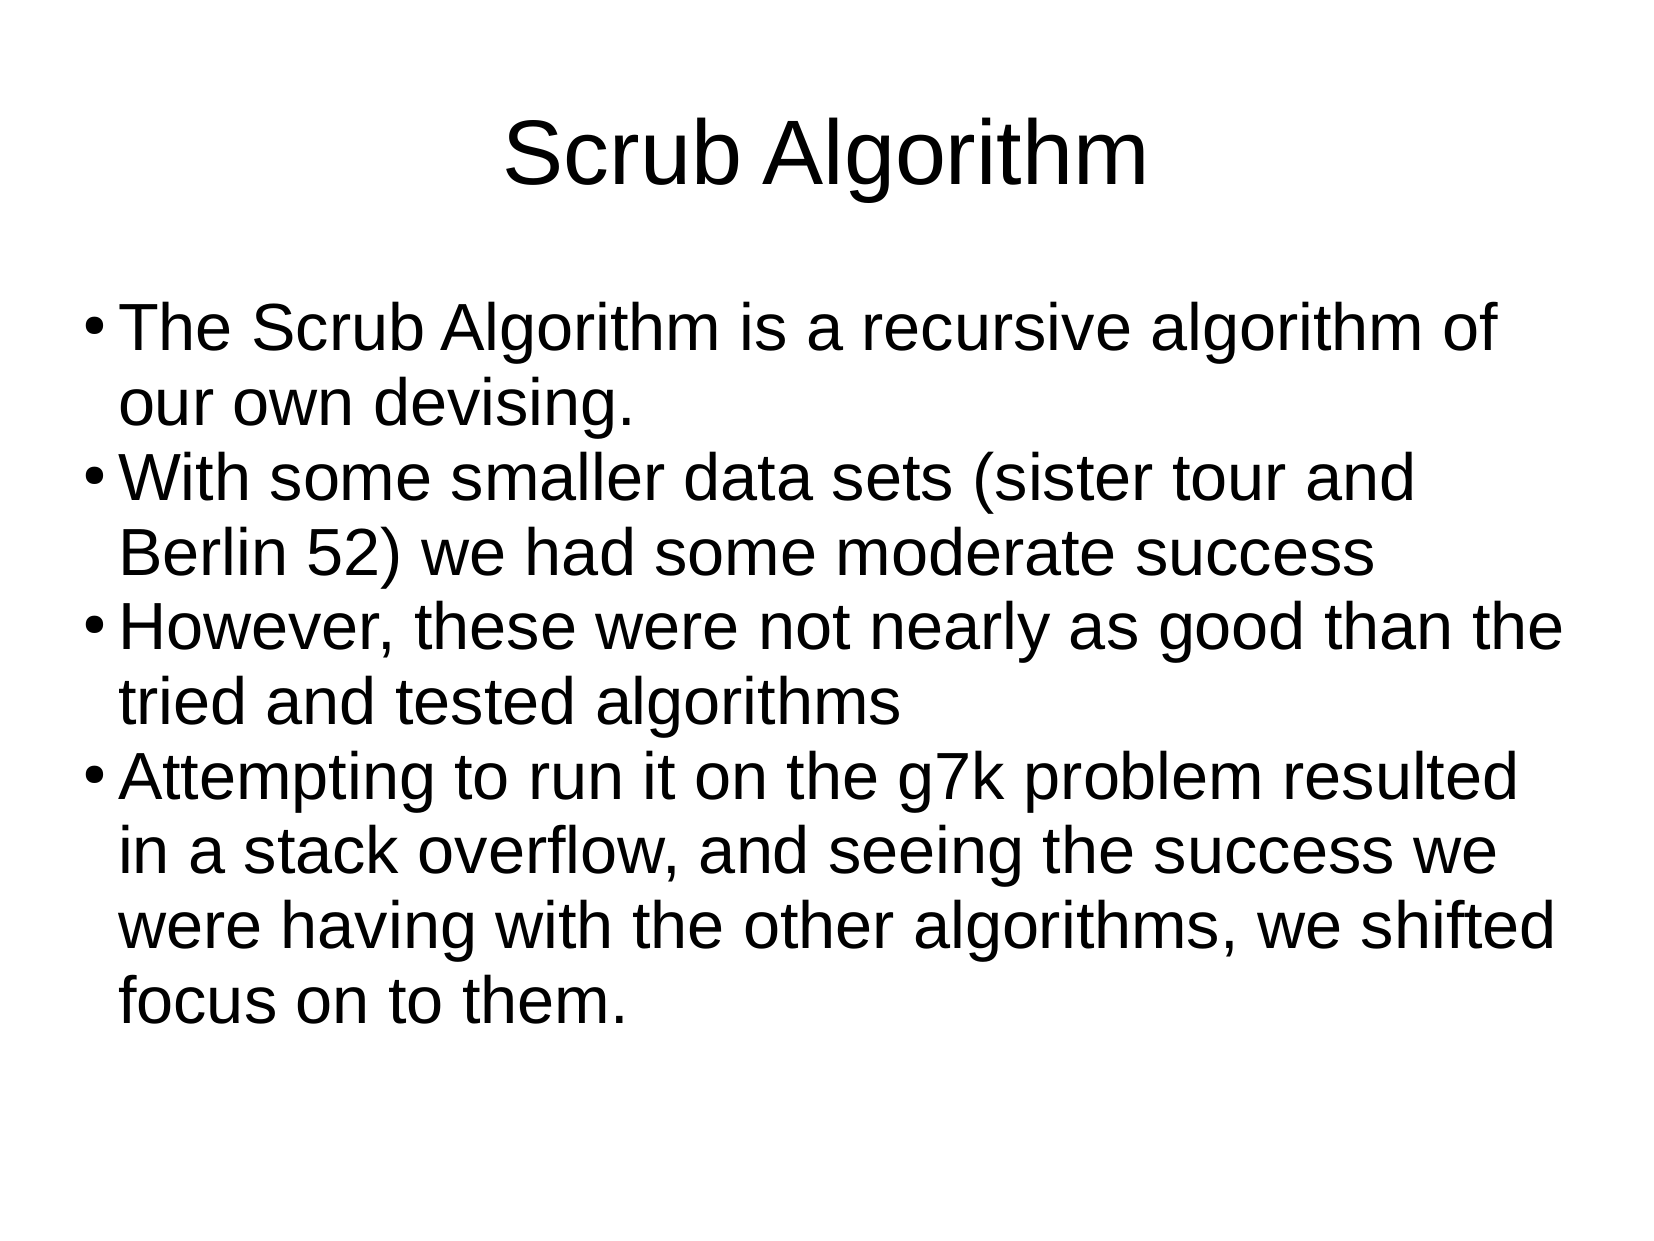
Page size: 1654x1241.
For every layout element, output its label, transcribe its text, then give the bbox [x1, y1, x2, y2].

subtitle The Scrub Algorithm is a recursive algorithm of our own devising. With some smaller data sets (sister tour and Berlin 52) we had some moderate success However, these were not nearly as good than the tried and tested algorithms Attempting to run it on the g7k problem resulted in a stack overflow, and seeing the success we were having with the other algorithms, we shifted focus on to them. [82, 290, 1571, 1038]
title Scrub Algorithm [82, 49, 1571, 257]
